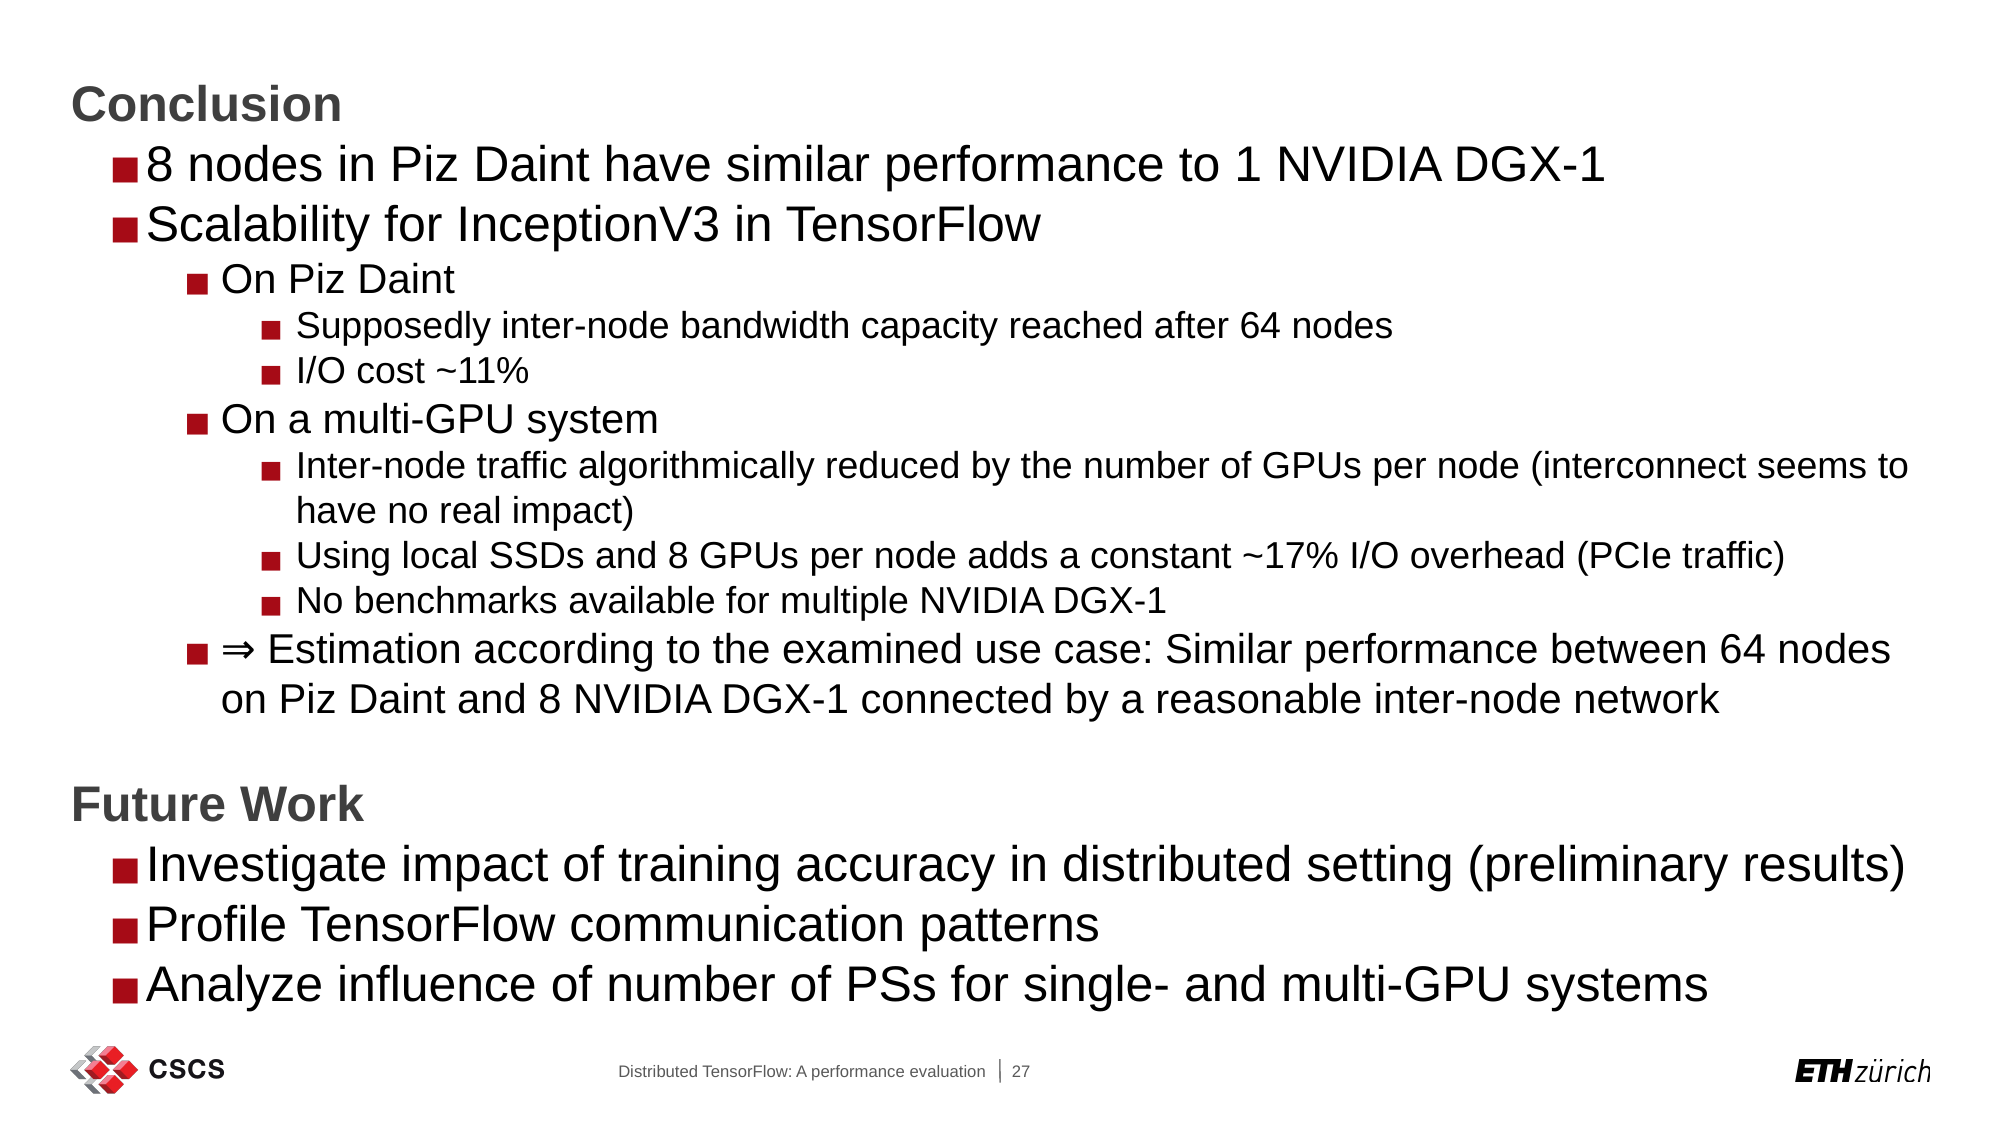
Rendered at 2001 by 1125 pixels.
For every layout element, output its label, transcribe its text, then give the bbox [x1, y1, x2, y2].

list Conclusion 8 nodes in Piz Daint have similar performance to 1 NVIDIA DGX-1 Scalability for InceptionV3 in TensorFlow On Piz Daint Supposedly inter-node bandwidth capacity reached after 64 nodes I/O cost ~11% On a multi-GPU system Inter-node traffic algorithmically reduced by the number of GPUs per node (interconnect seems to have no real impact) Using local SSDs and 8 GPUs per node adds a constant ~17% I/O overhead (PCIe traffic) No benchmarks available for multiple NVIDIA DGX-1 ⇒ Estimation according to the examined use case: Similar performance between 64 nodes on Piz Daint and 8 NVIDIA DGX-1 connected by a reasonable inter-node network Future Work Investigate impact of training accuracy in distributed setting (preliminary results) Profile TensorFlow communication patterns Analyze influence of number of PSs for single- and multi-GPU systems [70, 61, 1930, 1014]
slide_number <number> [999, 1059, 1063, 1083]
picture [57, 1033, 236, 1106]
picture [1795, 1059, 1930, 1082]
footer Distributed TensorFlow: A performance evaluation [322, 1059, 998, 1083]
